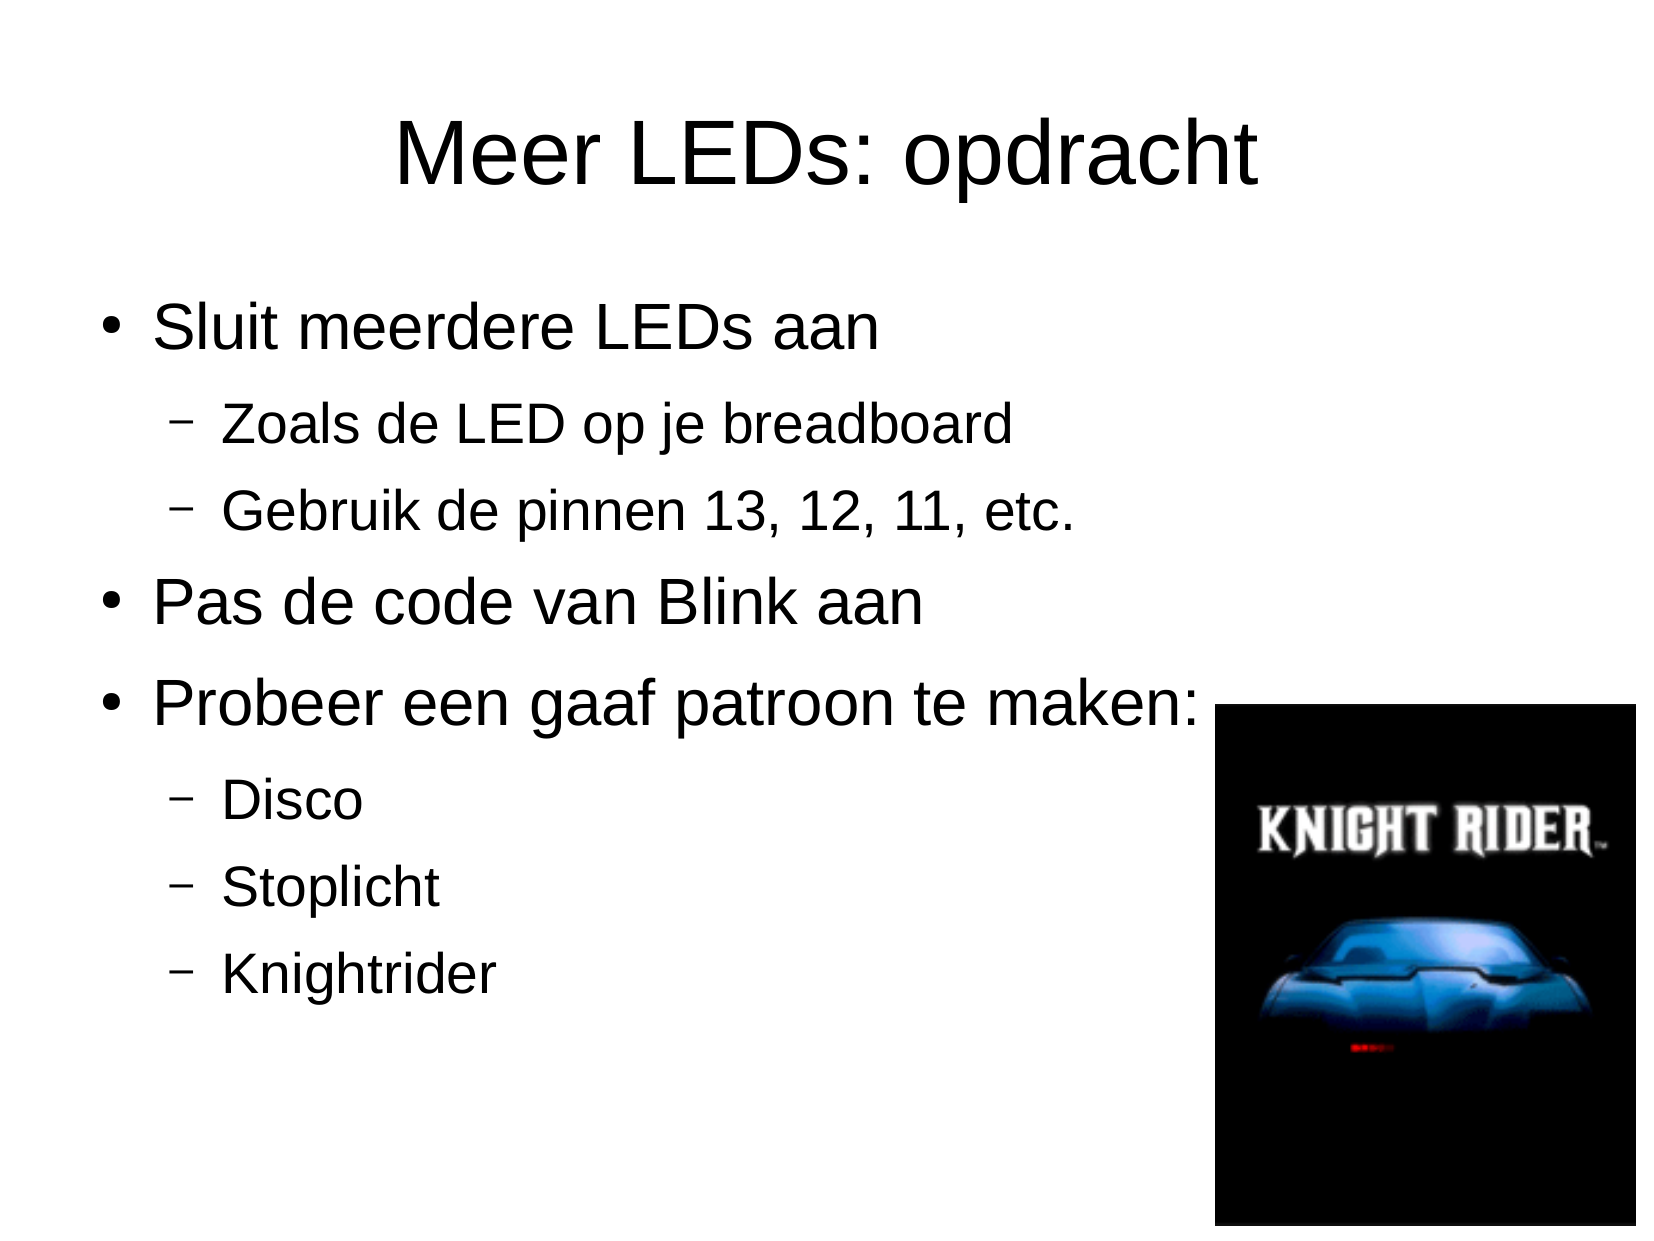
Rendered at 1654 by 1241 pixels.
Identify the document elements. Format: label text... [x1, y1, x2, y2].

list Sluit meerdere LEDs aan Zoals de LED op je breadboard Gebruik de pinnen 13, 12, 11, etc. Pas de code van Blink aan Probeer een gaaf patroon te maken: Disco Stoplicht Knightrider [82, 290, 1571, 1010]
title Meer LEDs: opdracht [82, 49, 1571, 257]
picture [1215, 704, 1636, 1226]
